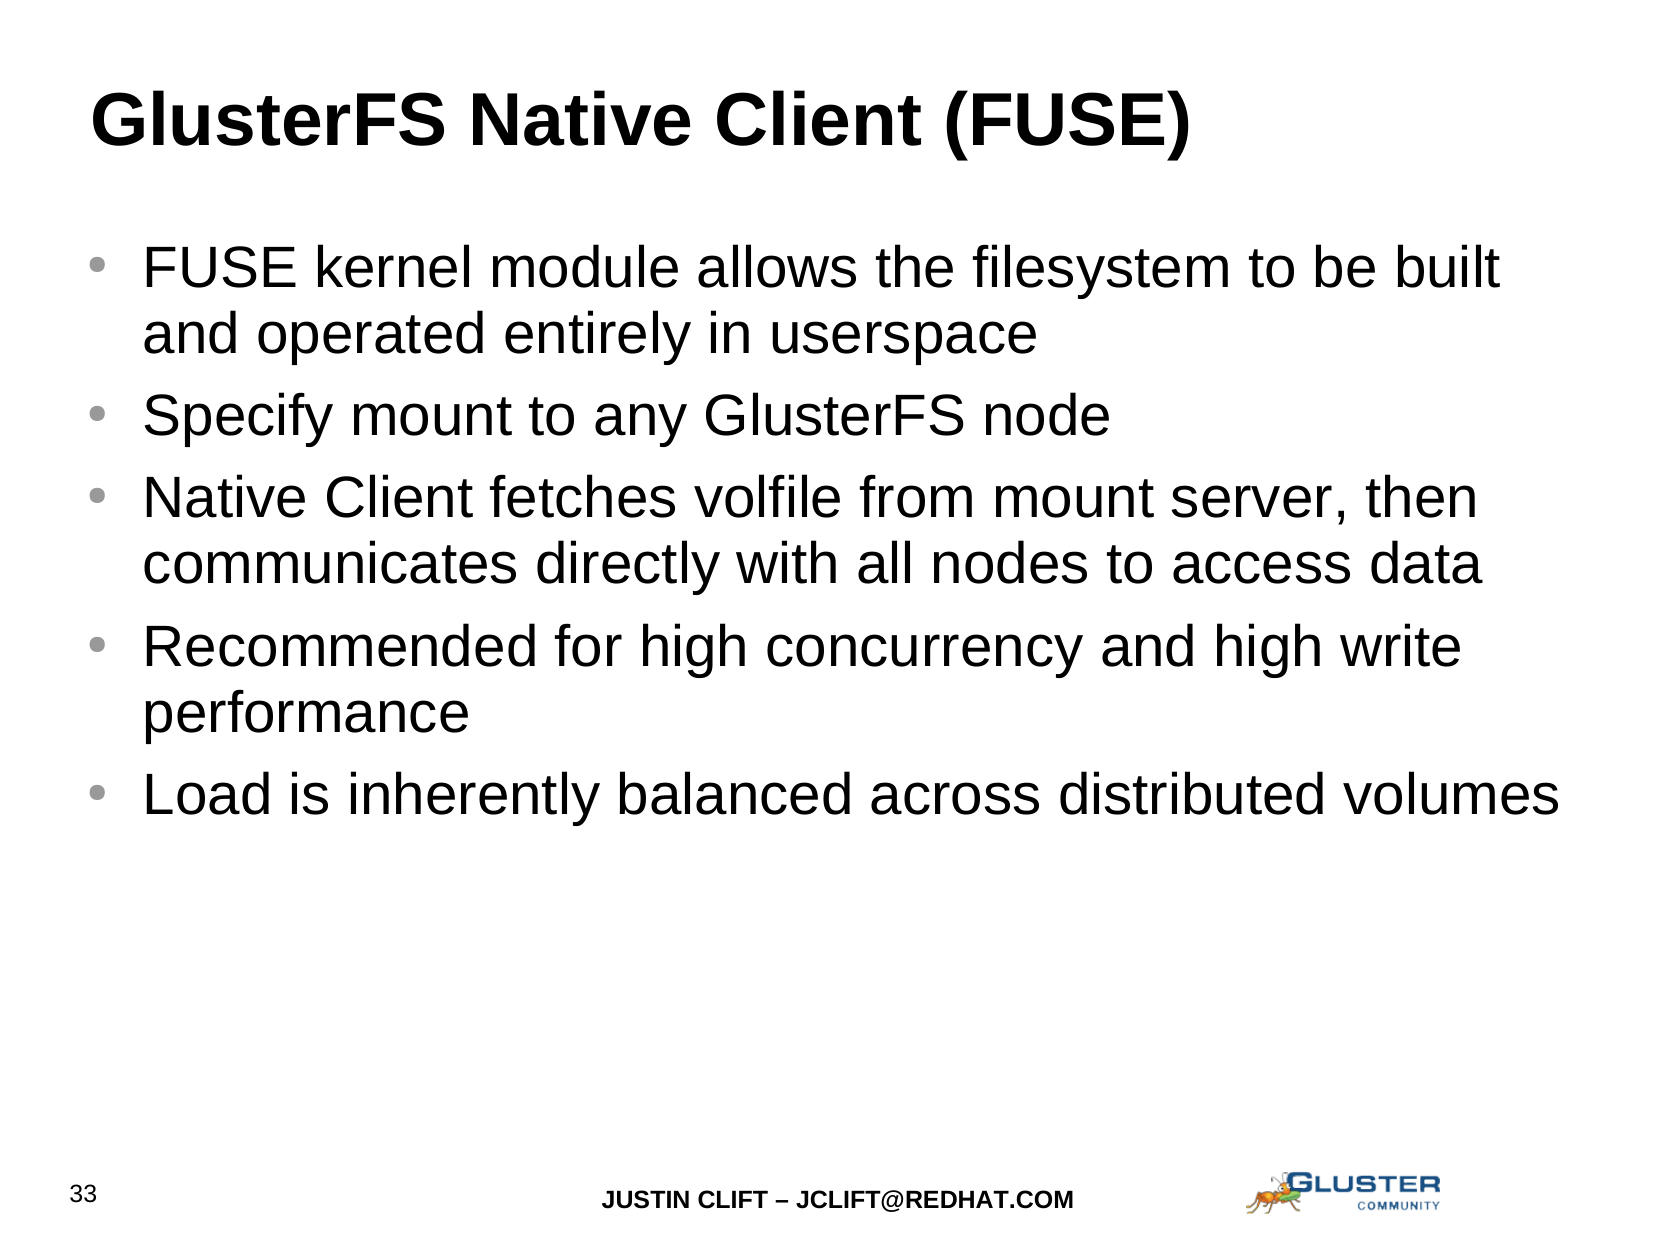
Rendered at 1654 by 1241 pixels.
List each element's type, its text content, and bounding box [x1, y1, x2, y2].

title GlusterFS Native Client (FUSE) [90, 15, 1579, 223]
picture [1246, 1170, 1440, 1215]
list FUSE kernel module allows the filesystem to be built and operated entirely in userspace Specify mount to any GlusterFS node Native Client fetches volfile from mount server, then communicates directly with all nodes to access data Recommended for high concurrency and high write performance Load is inherently balanced across distributed volumes [86, 232, 1576, 1111]
